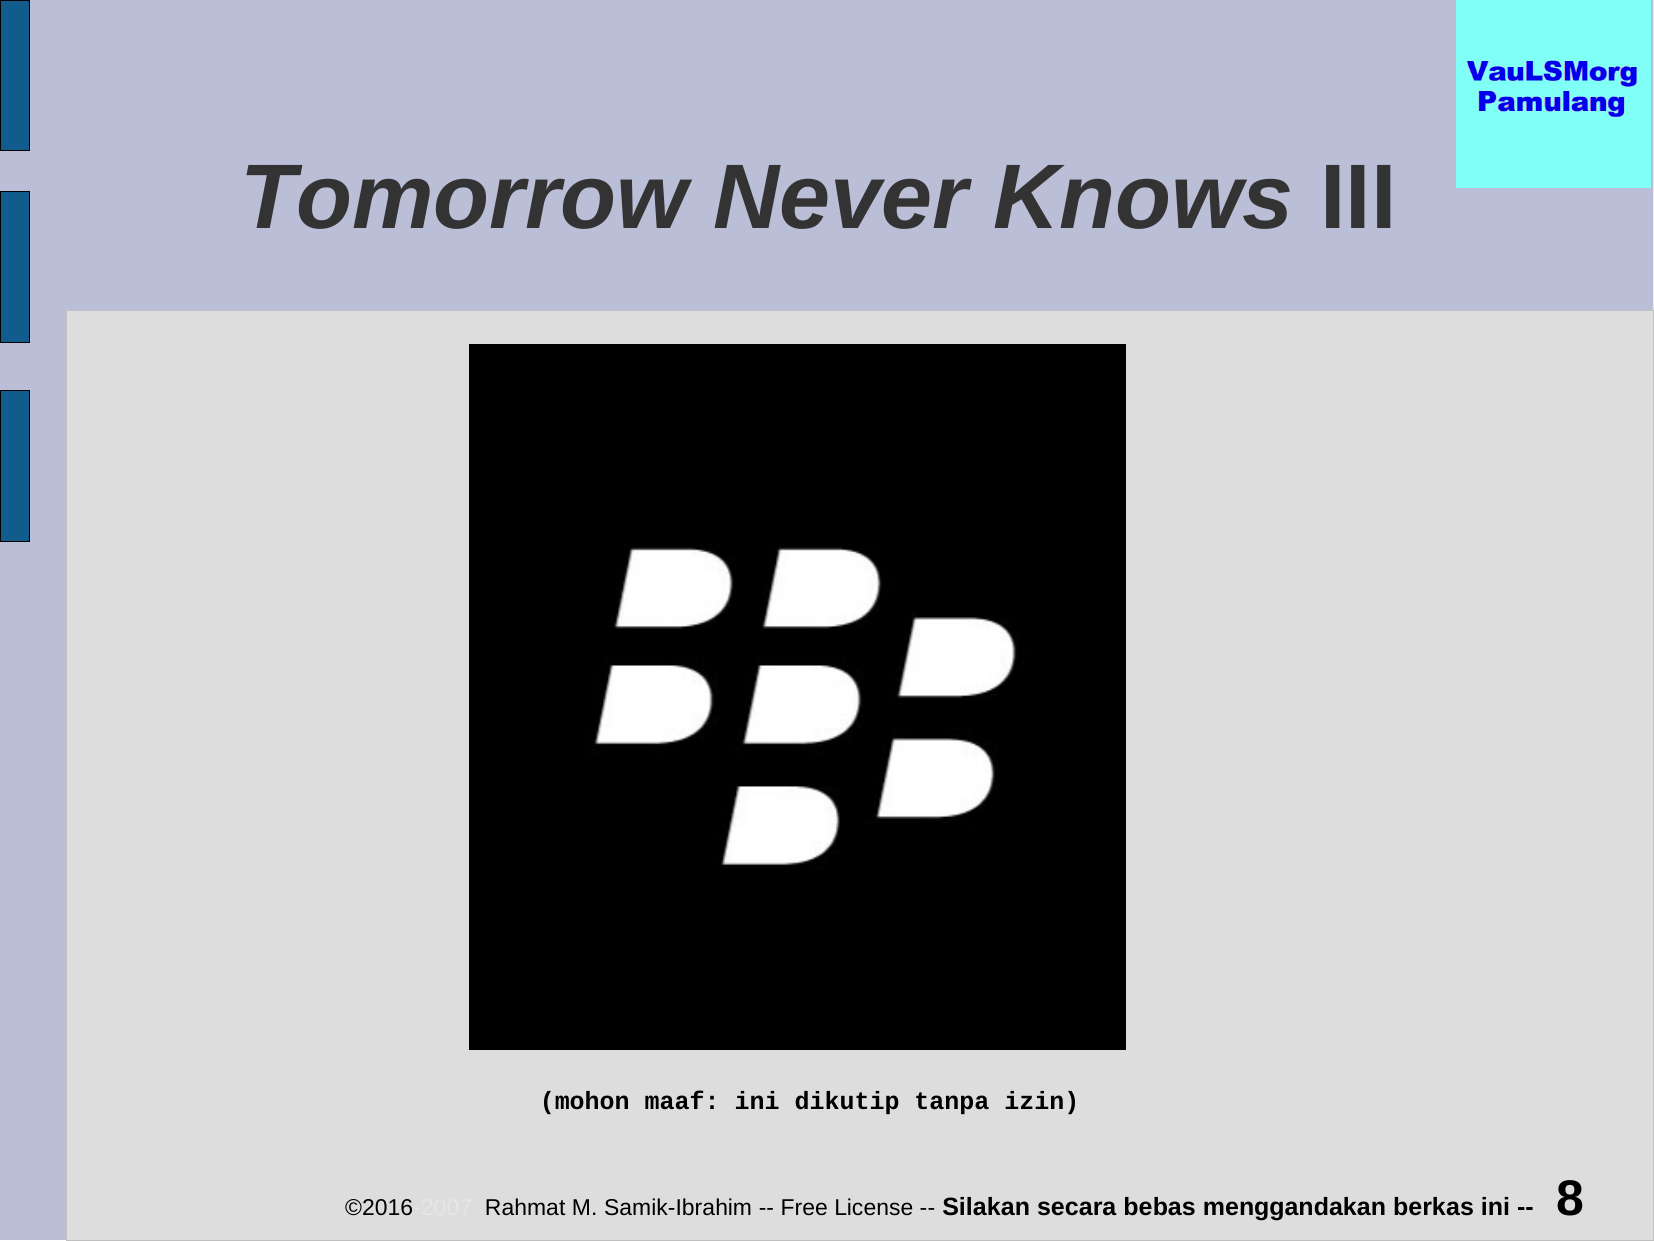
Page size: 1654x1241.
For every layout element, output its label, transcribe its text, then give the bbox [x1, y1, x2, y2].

title Tomorrow Never Knows III [112, 92, 1525, 301]
picture [1456, 0, 1651, 188]
picture [469, 344, 1126, 1051]
text_box (mohon maaf: ini dikutip tanpa izin) [525, 1081, 1095, 1126]
